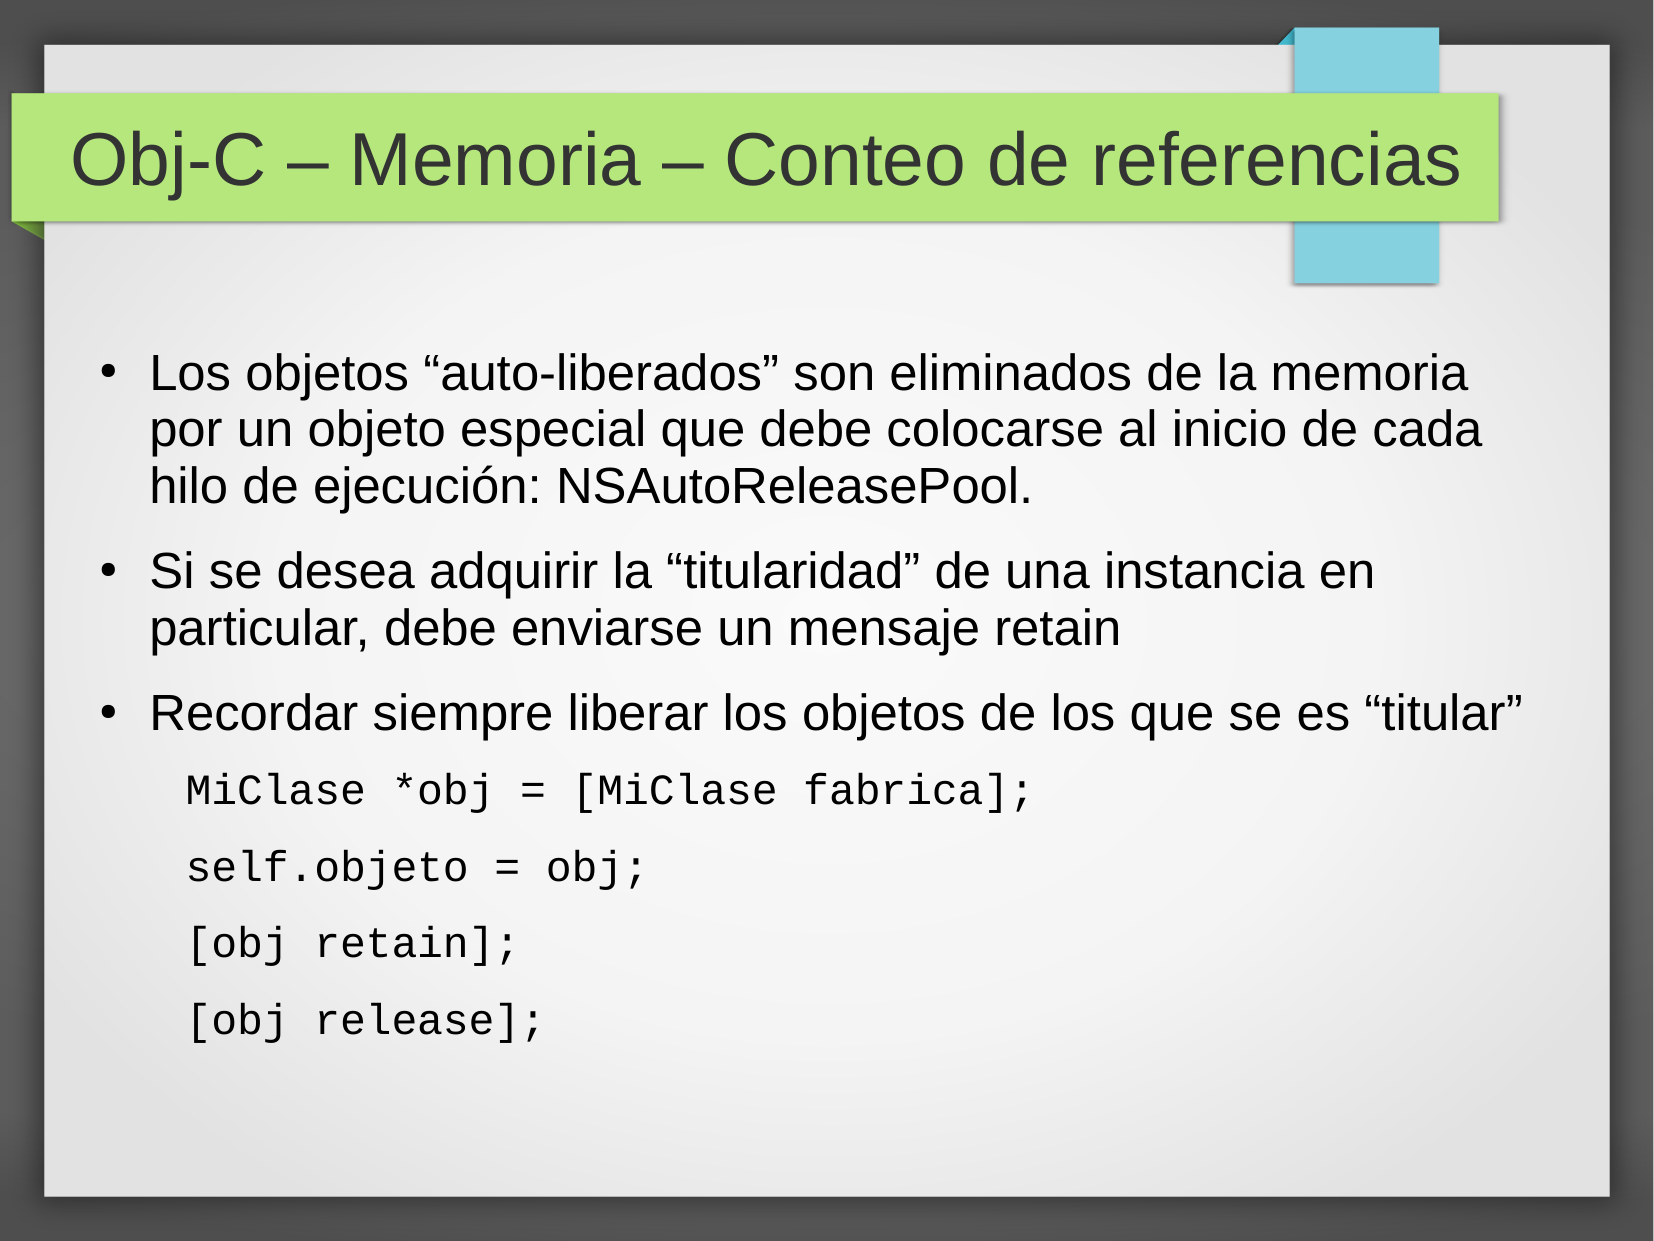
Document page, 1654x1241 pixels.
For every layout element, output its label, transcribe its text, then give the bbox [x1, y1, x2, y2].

picture [0, 0, 1654, 1241]
title Obj-C – Memoria – Conteo de referencias [70, 106, 1560, 213]
list Los objetos “auto-liberados” son eliminados de la memoria por un objeto especial que debe colocarse al inicio de cada hilo de ejecución: NSAutoReleasePool. Si se desea adquirir la “titularidad” de una instancia en particular, debe enviarse un mensaje retain Recordar siempre liberar los objetos de los que se es “titular” MiClase *obj = [MiClase fabrica]; self.objeto = obj; [obj retain]; [obj release]; [82, 343, 1538, 1063]
